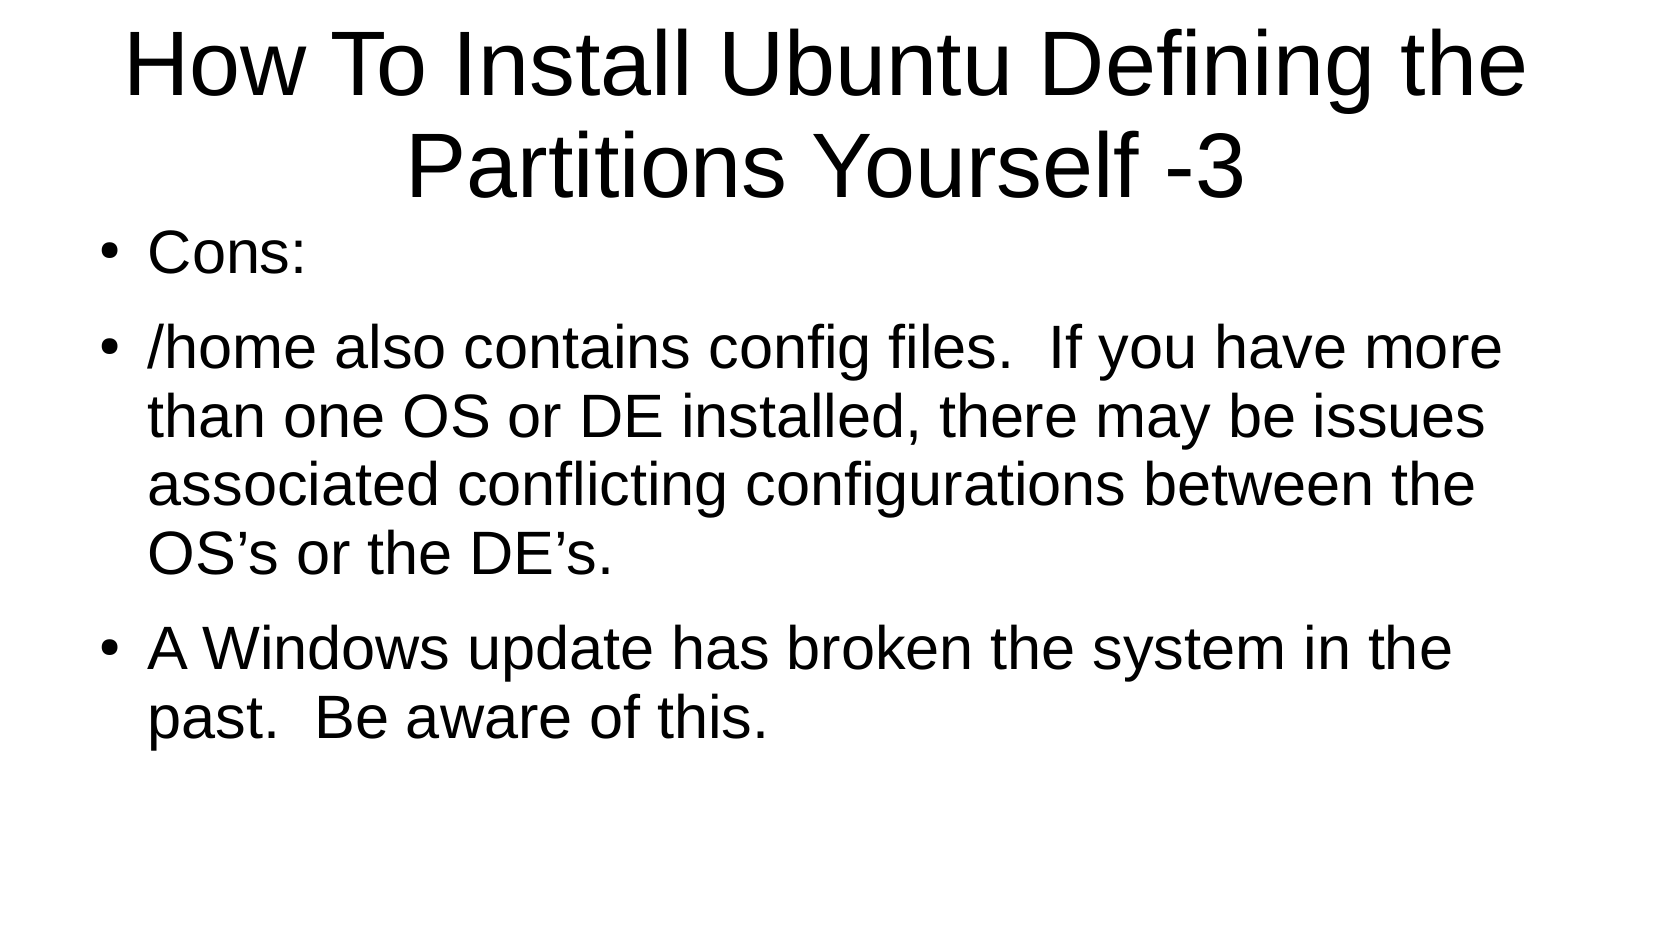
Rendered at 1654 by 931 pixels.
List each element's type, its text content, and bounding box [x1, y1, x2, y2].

list Cons: /home also contains config files. If you have more than one OS or DE installed, there may be issues associated conflicting configurations between the OS’s or the DE’s. A Windows update has broken the system in the past. Be aware of this. [82, 217, 1571, 758]
title How To Install Ubuntu Defining the Partitions Yourself -3 [82, 12, 1571, 217]
